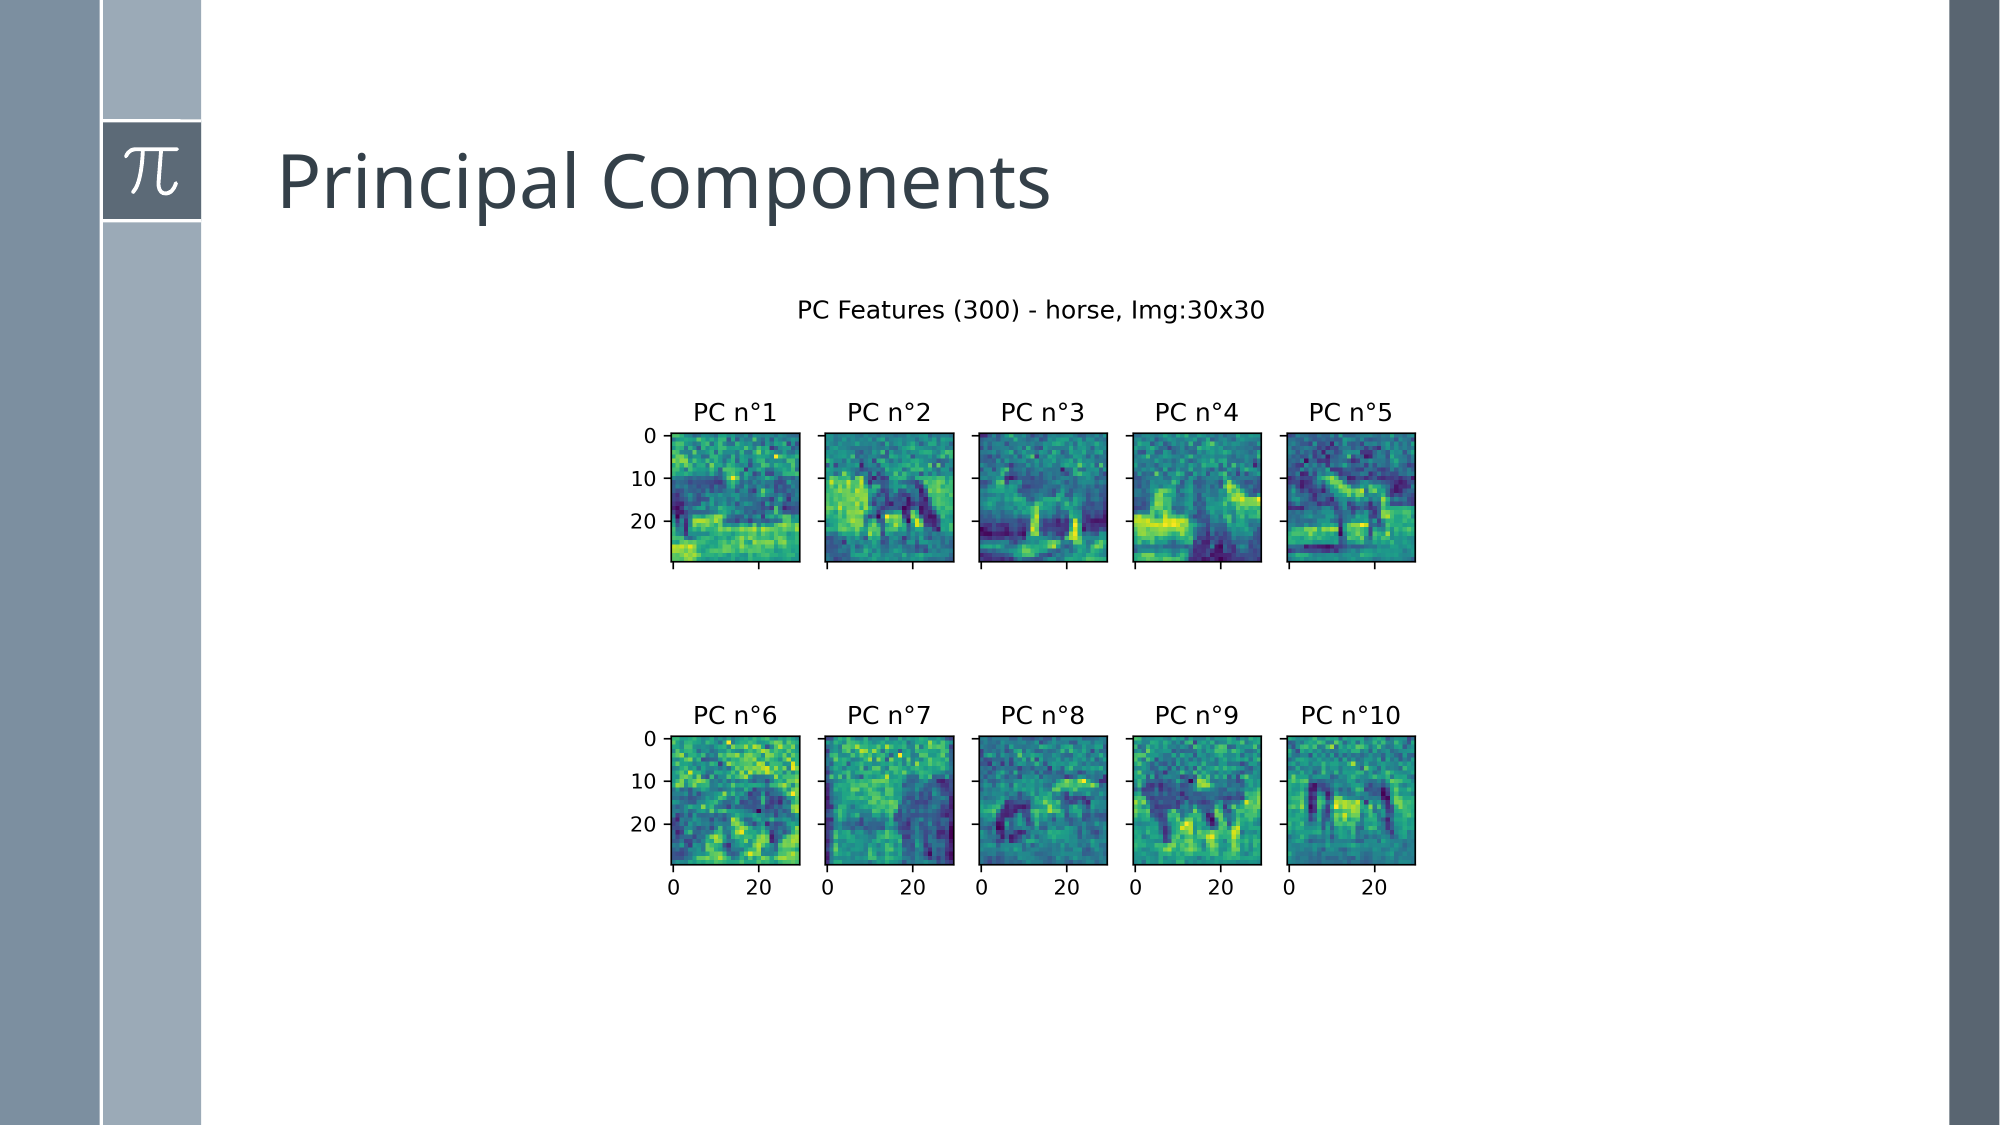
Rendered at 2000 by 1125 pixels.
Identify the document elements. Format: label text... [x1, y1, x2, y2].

picture [615, 284, 1430, 914]
text_box Principal Components [261, 29, 1867, 233]
